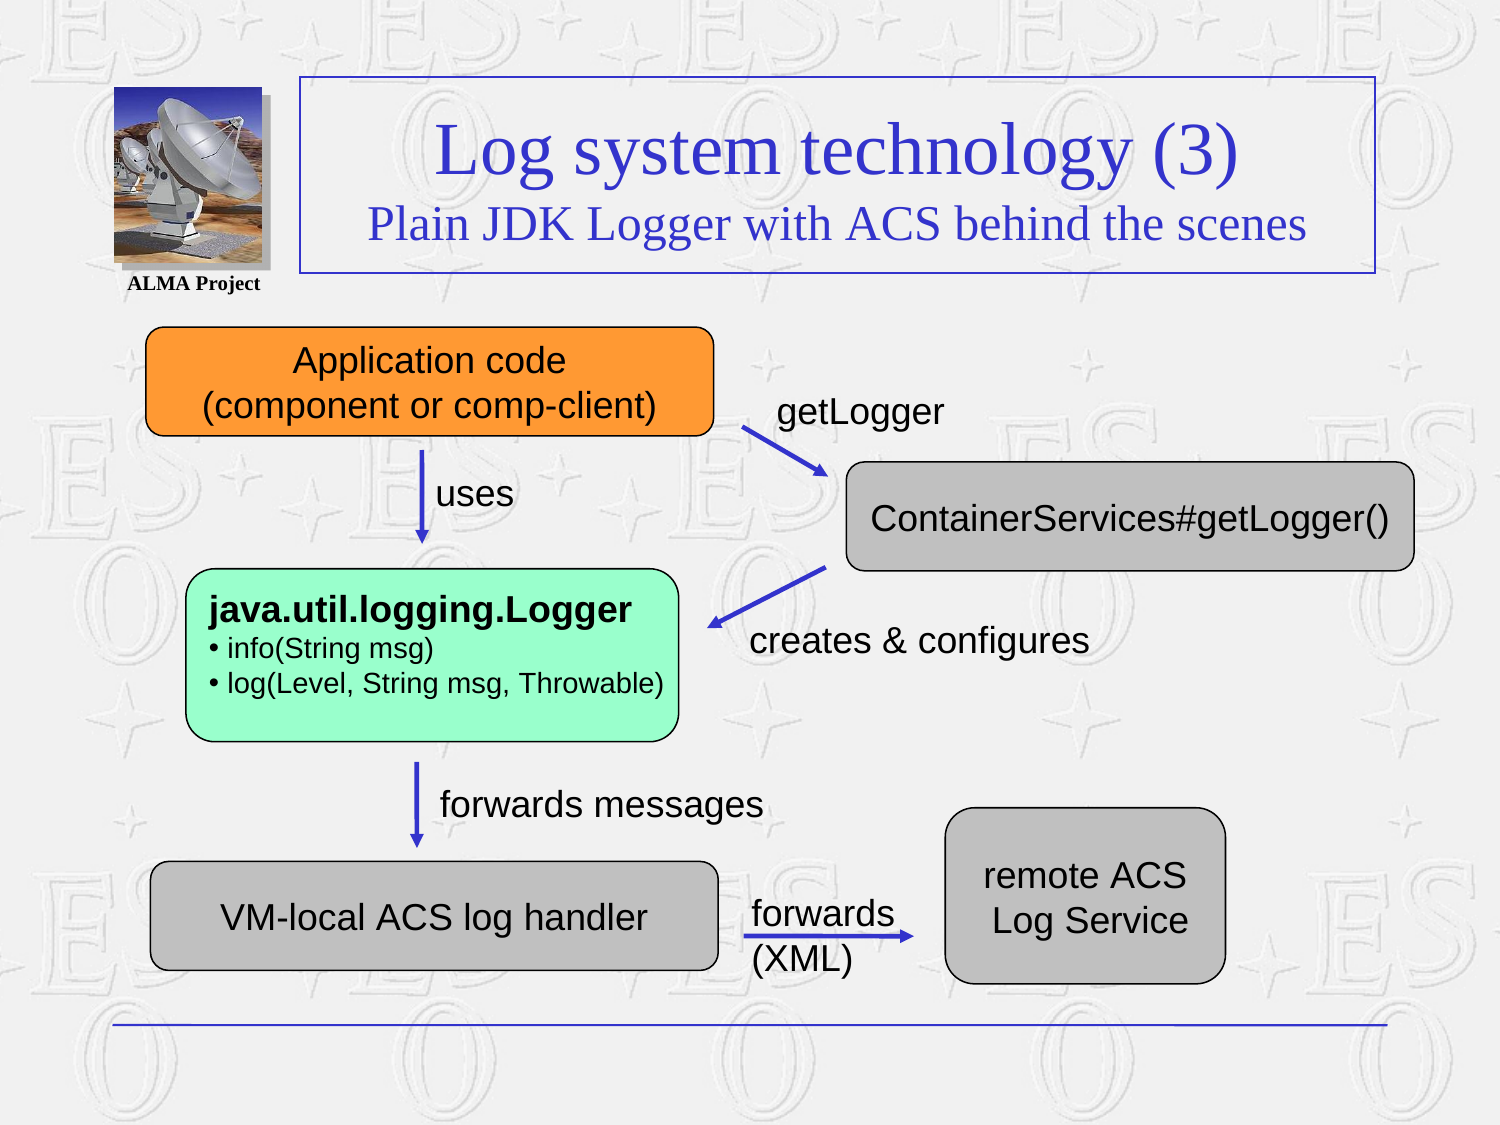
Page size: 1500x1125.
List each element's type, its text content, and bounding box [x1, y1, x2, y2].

text_box creates & configures [734, 608, 1106, 669]
text_box forwards (XML) [736, 880, 910, 987]
text_box java.util.logging.Logger info(String msg) log(Level, String msg, Throwable) [185, 568, 679, 742]
picture [0, 0, 1500, 1125]
text_box forwards messages [424, 772, 780, 833]
text_box ContainerServices#getLogger() [846, 461, 1415, 571]
text_box VM-local ACS log handler [150, 861, 719, 971]
text_box uses [420, 461, 530, 523]
title Log system technology (3) Plain JDK Logger with ACS behind the scenes [299, 77, 1375, 273]
text_box remote ACS Log Service [945, 807, 1226, 984]
text_box Application code (component or comp-client) [145, 327, 714, 436]
text_box getLogger [761, 379, 960, 440]
